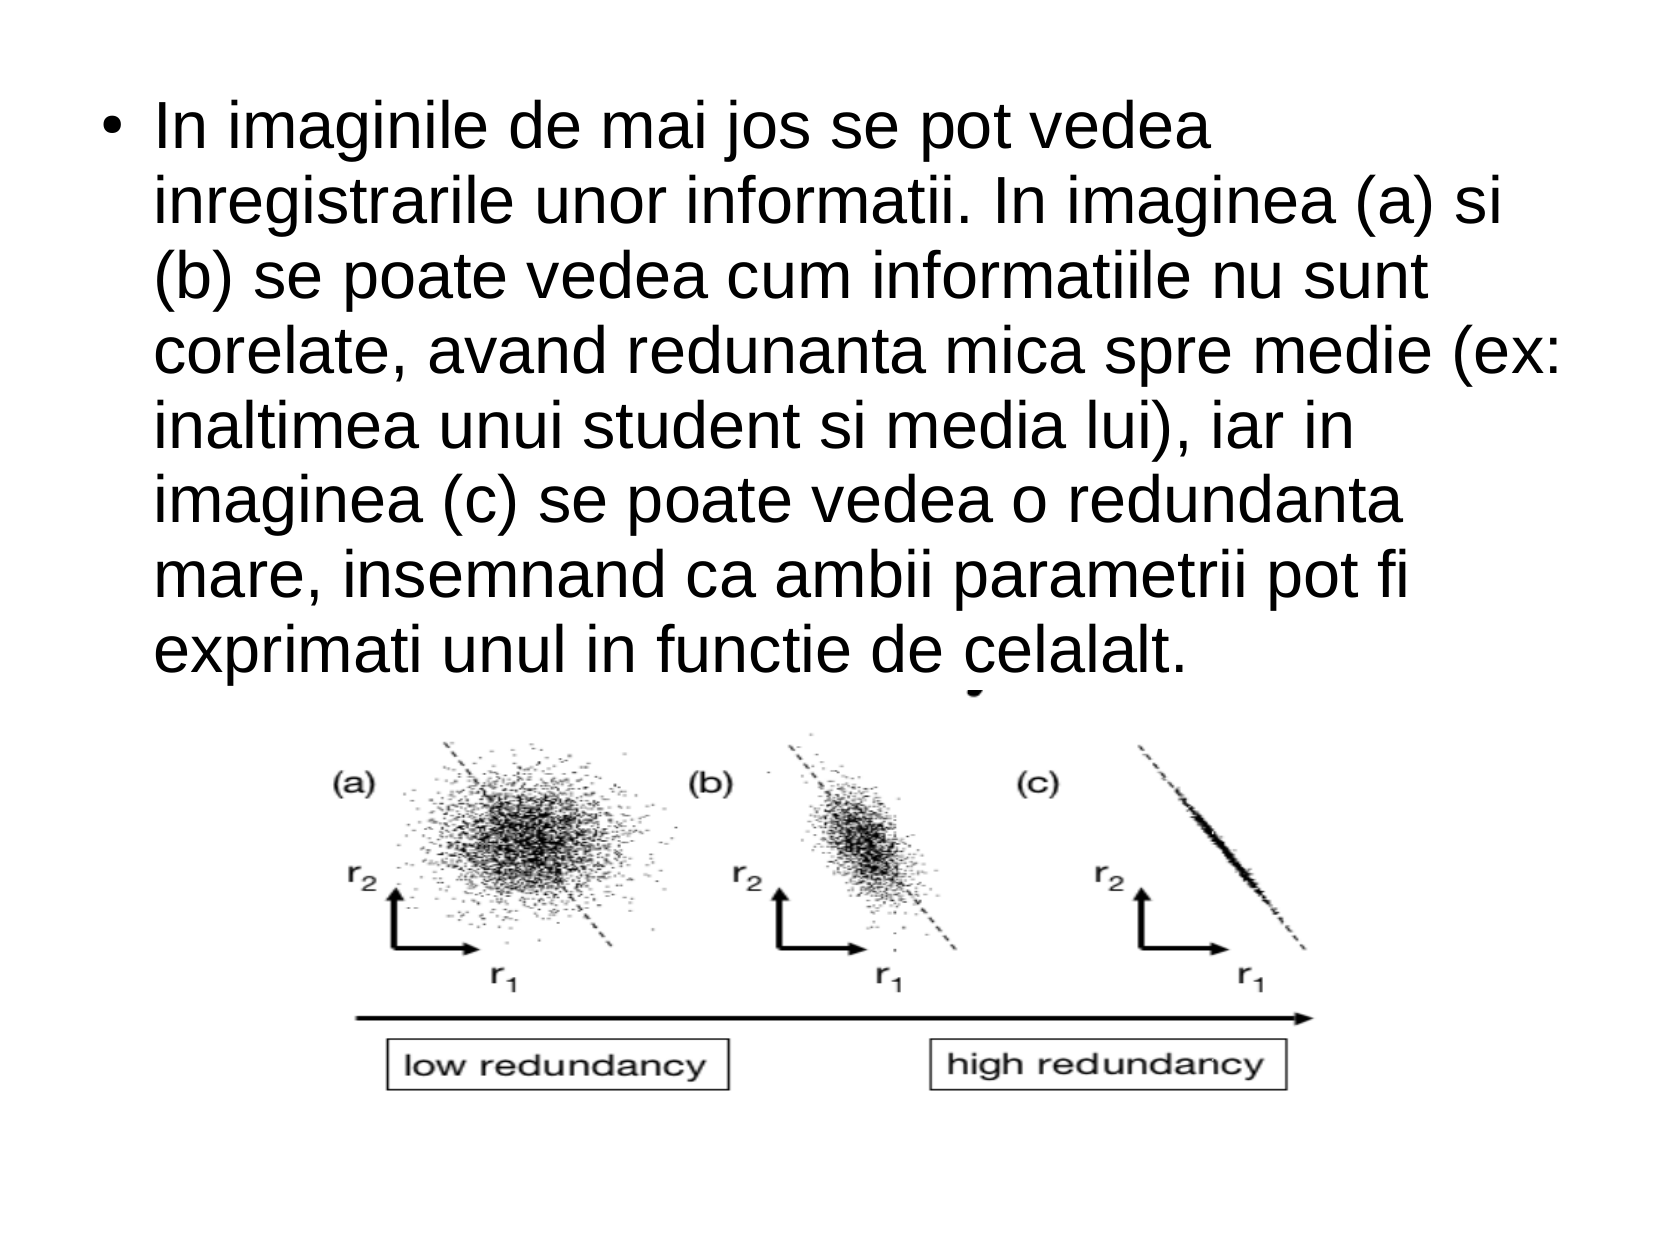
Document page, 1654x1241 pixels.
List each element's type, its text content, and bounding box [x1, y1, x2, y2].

picture [265, 690, 1388, 1123]
list In imaginile de mai jos se pot vedea inregistrarile unor informatii. In imaginea (a) si (b) se poate vedea cum informatiile nu sunt corelate, avand redunanta mica spre medie (ex: inaltimea unui student si media lui), iar in imaginea (c) se poate vedea o redundanta mare, insemnand ca ambii parametrii pot fi exprimati unul in functie de celalalt. [82, 88, 1571, 1010]
